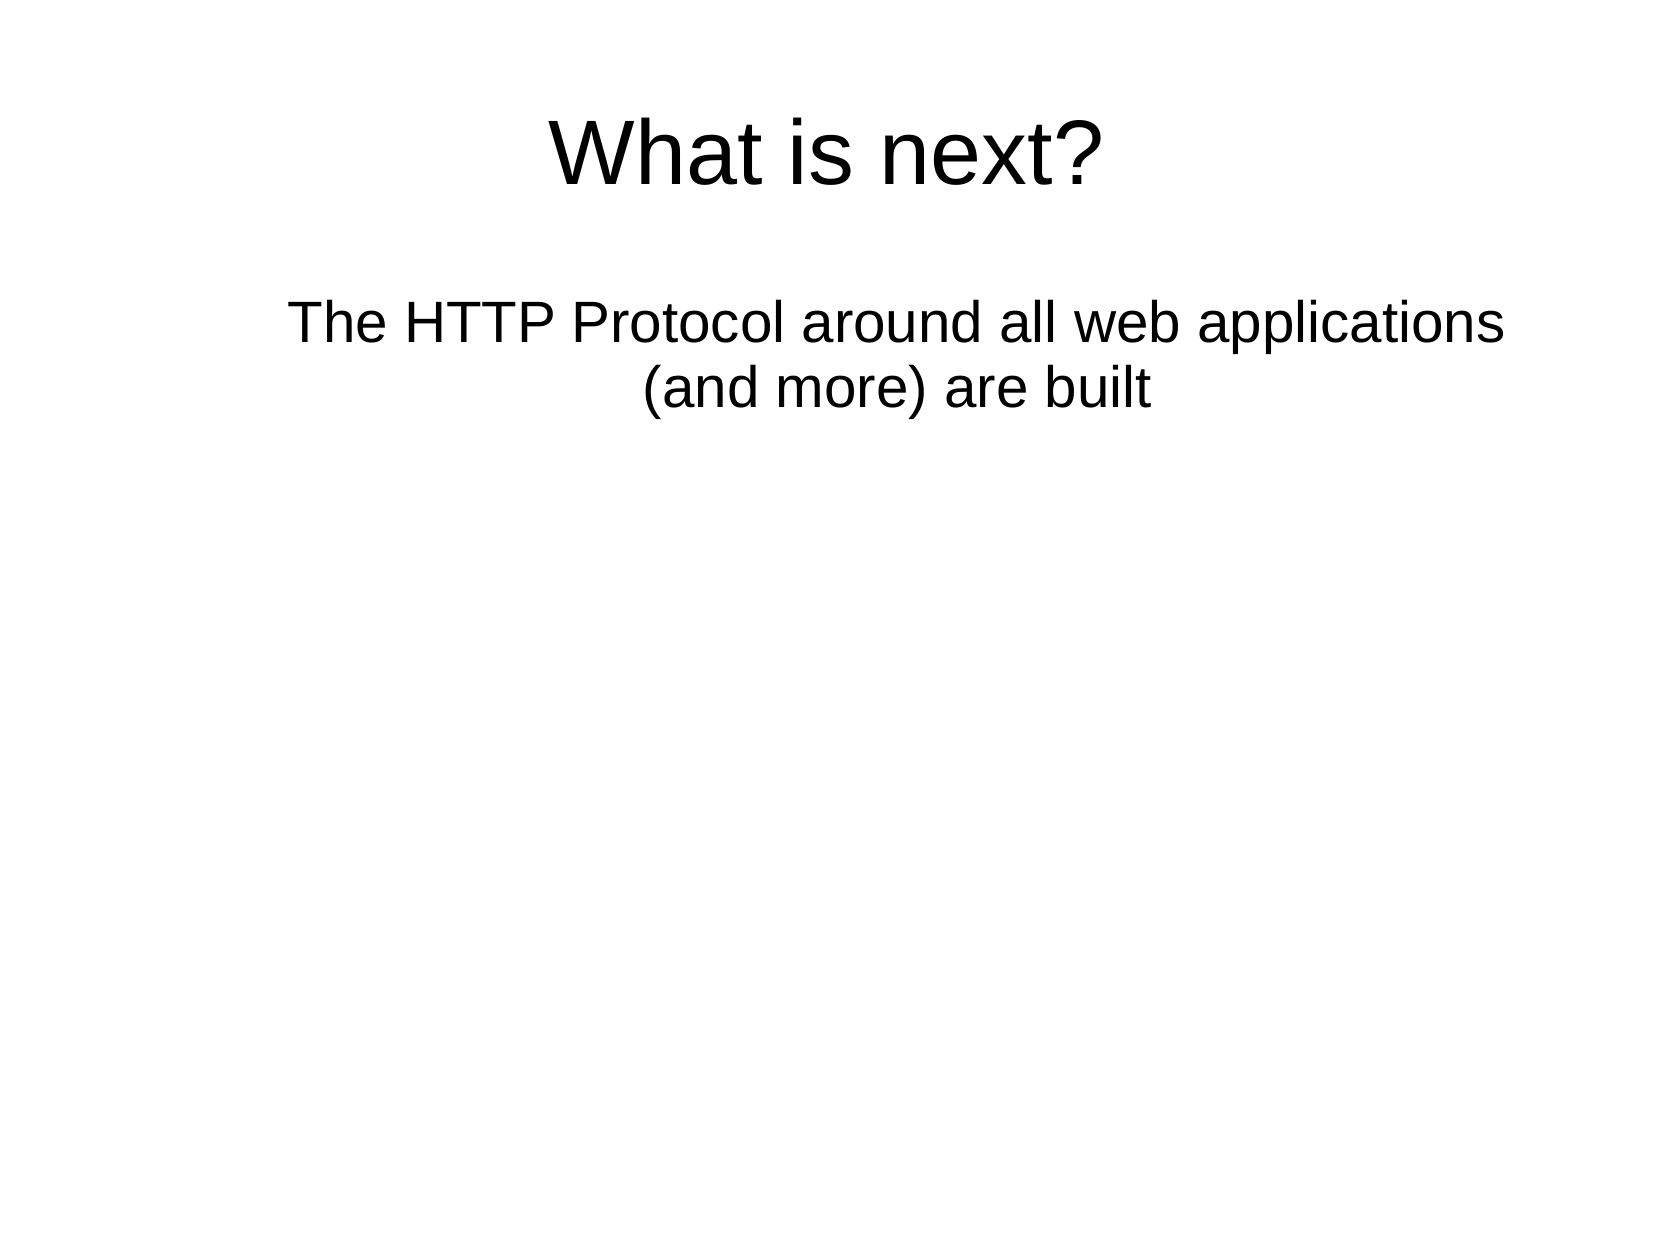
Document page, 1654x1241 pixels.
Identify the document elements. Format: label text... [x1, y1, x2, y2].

list The HTTP Protocol around all web applications (and more) are built [82, 290, 1571, 1010]
title What is next? [82, 49, 1571, 257]
